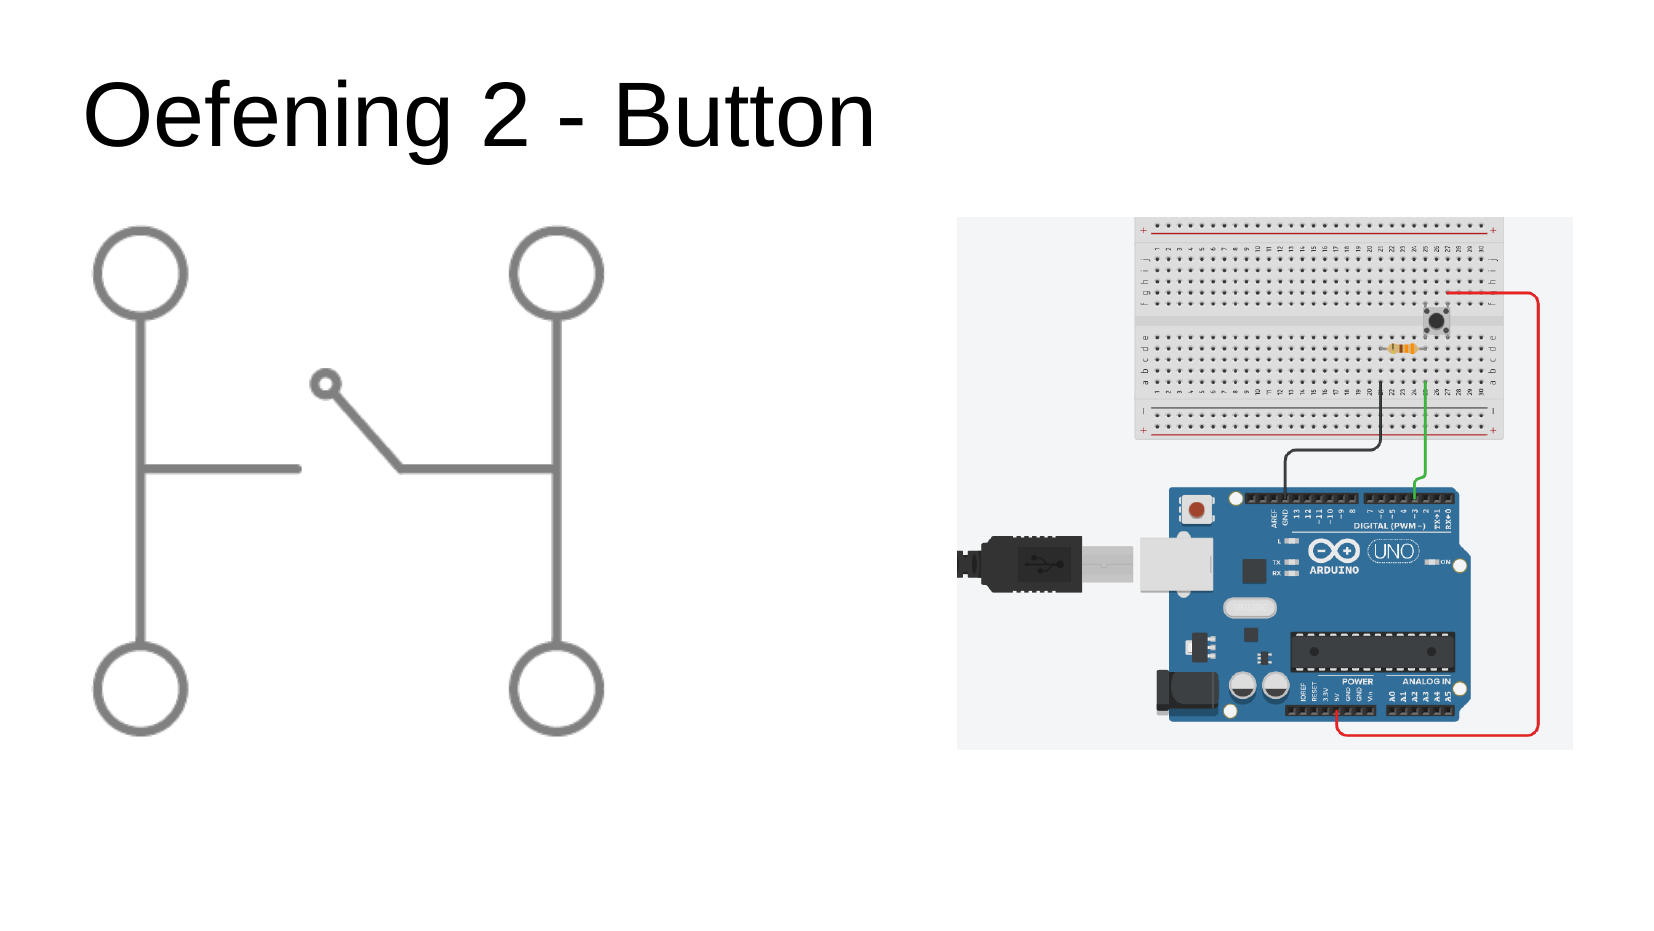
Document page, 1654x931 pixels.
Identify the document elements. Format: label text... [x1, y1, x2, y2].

picture [957, 217, 1573, 751]
picture [82, 217, 616, 751]
title Oefening 2 - Button [82, 37, 1571, 193]
